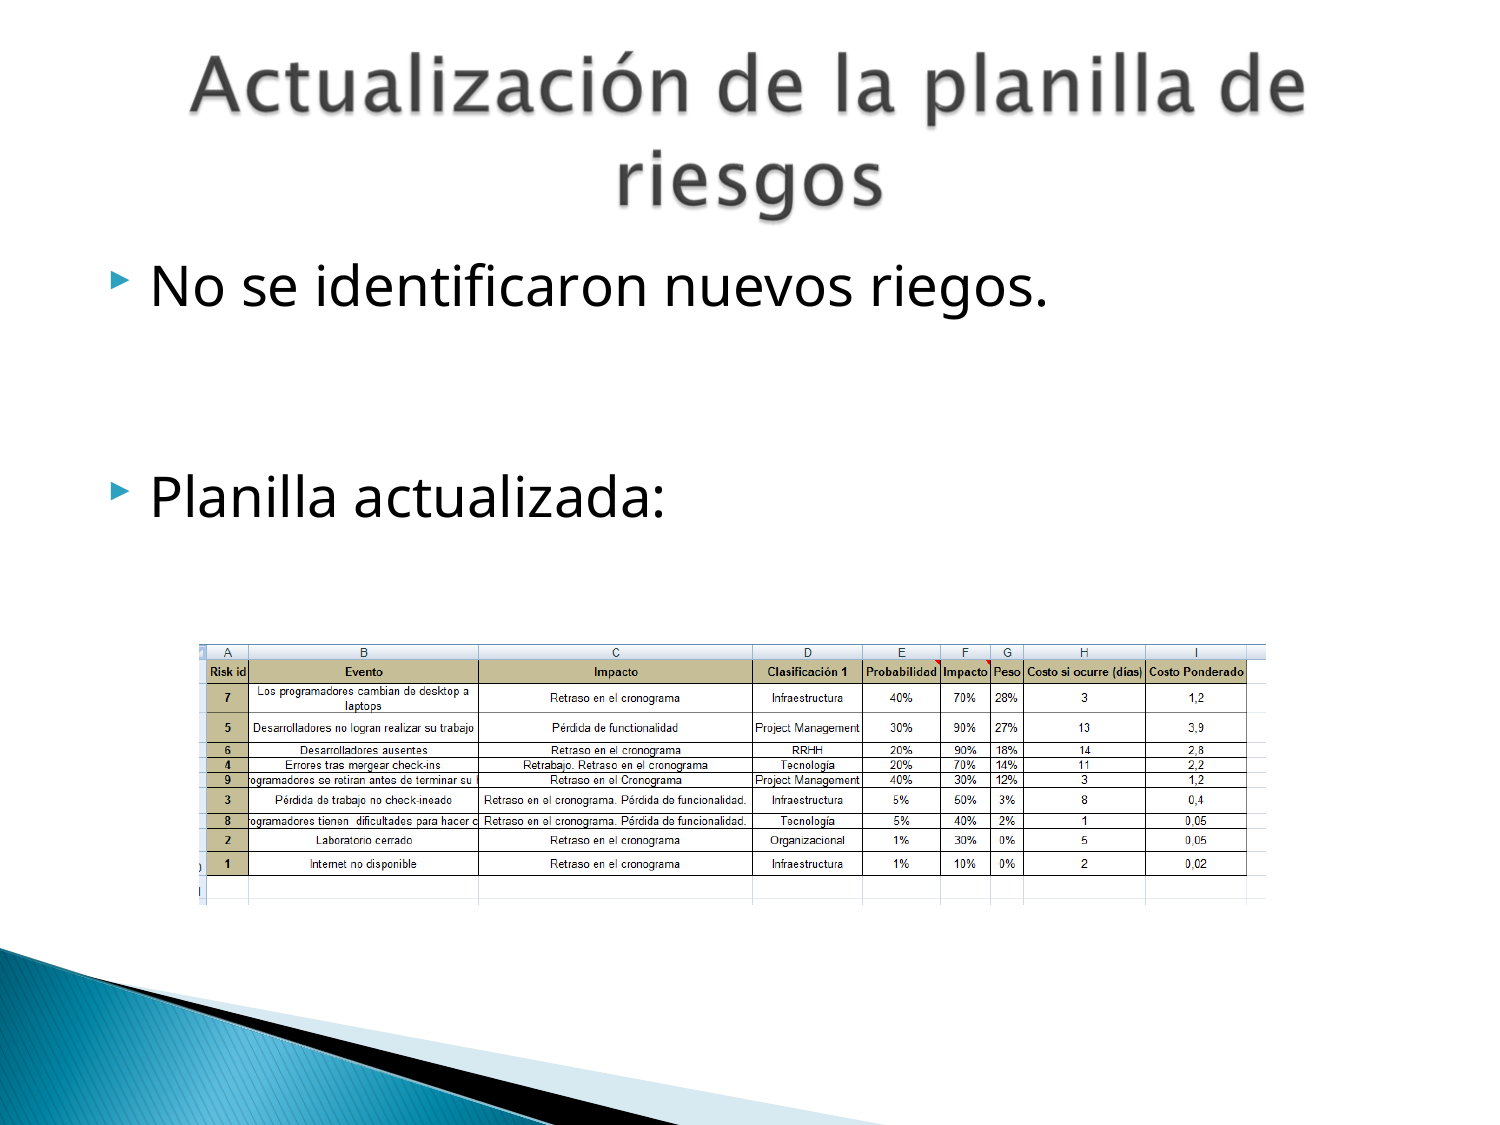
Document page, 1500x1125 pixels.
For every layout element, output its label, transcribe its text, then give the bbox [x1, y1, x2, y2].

picture [199, 644, 1266, 905]
text_box [73, 20, 1427, 241]
picture [0, 946, 559, 1125]
list No se identificaron nuevos riegos. Planilla actualizada: [75, 242, 1426, 633]
